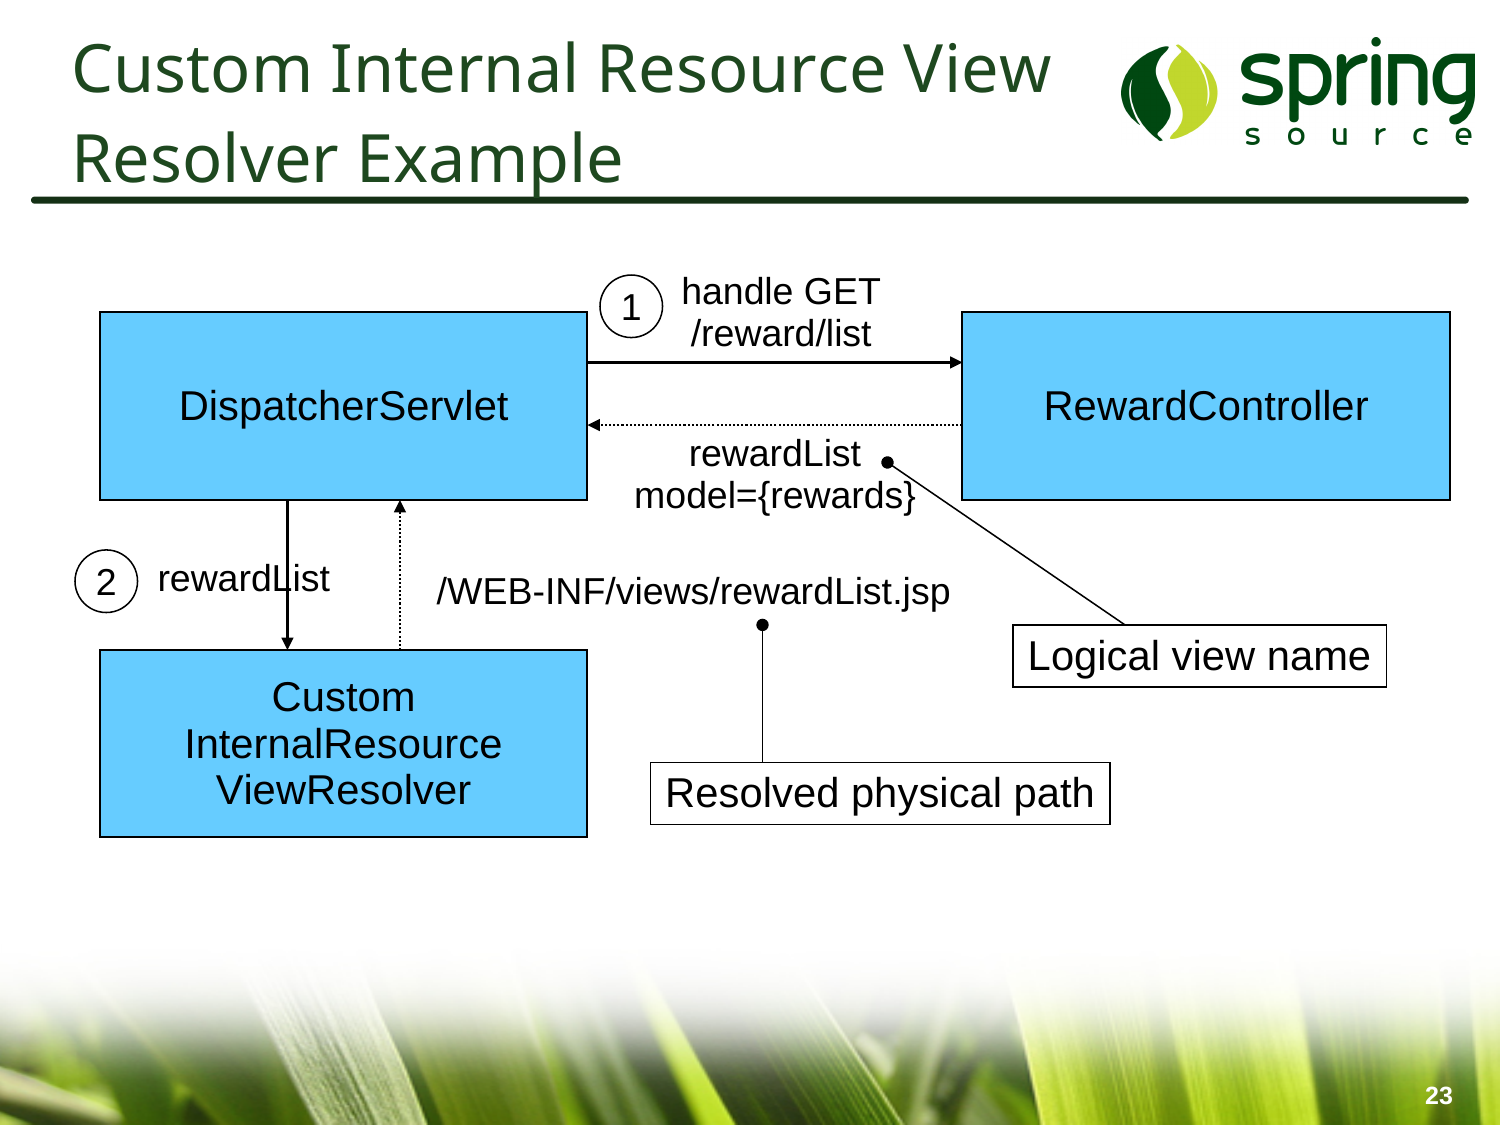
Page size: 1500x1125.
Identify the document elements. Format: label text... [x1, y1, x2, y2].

text_box RewardController [962, 312, 1450, 500]
picture [0, 944, 1500, 1125]
text_box Custom InternalResource ViewResolver [99, 649, 588, 838]
picture [1121, 37, 1475, 145]
text_box /WEB-INF/views/rewardList.jsp [412, 562, 976, 620]
text_box 2 [75, 553, 138, 612]
text_box handle GET /reward/list [624, 262, 938, 362]
text_box Logical view name [1012, 624, 1387, 687]
text_box rewardList model={rewards} [574, 424, 976, 525]
text_box rewardList [114, 549, 376, 608]
title Custom Internal Resource View Resolver Example [56, 13, 1089, 191]
text_box 1 [600, 278, 663, 337]
text_box DispatcherServlet [99, 312, 588, 500]
text_box Resolved physical path [650, 762, 1111, 825]
